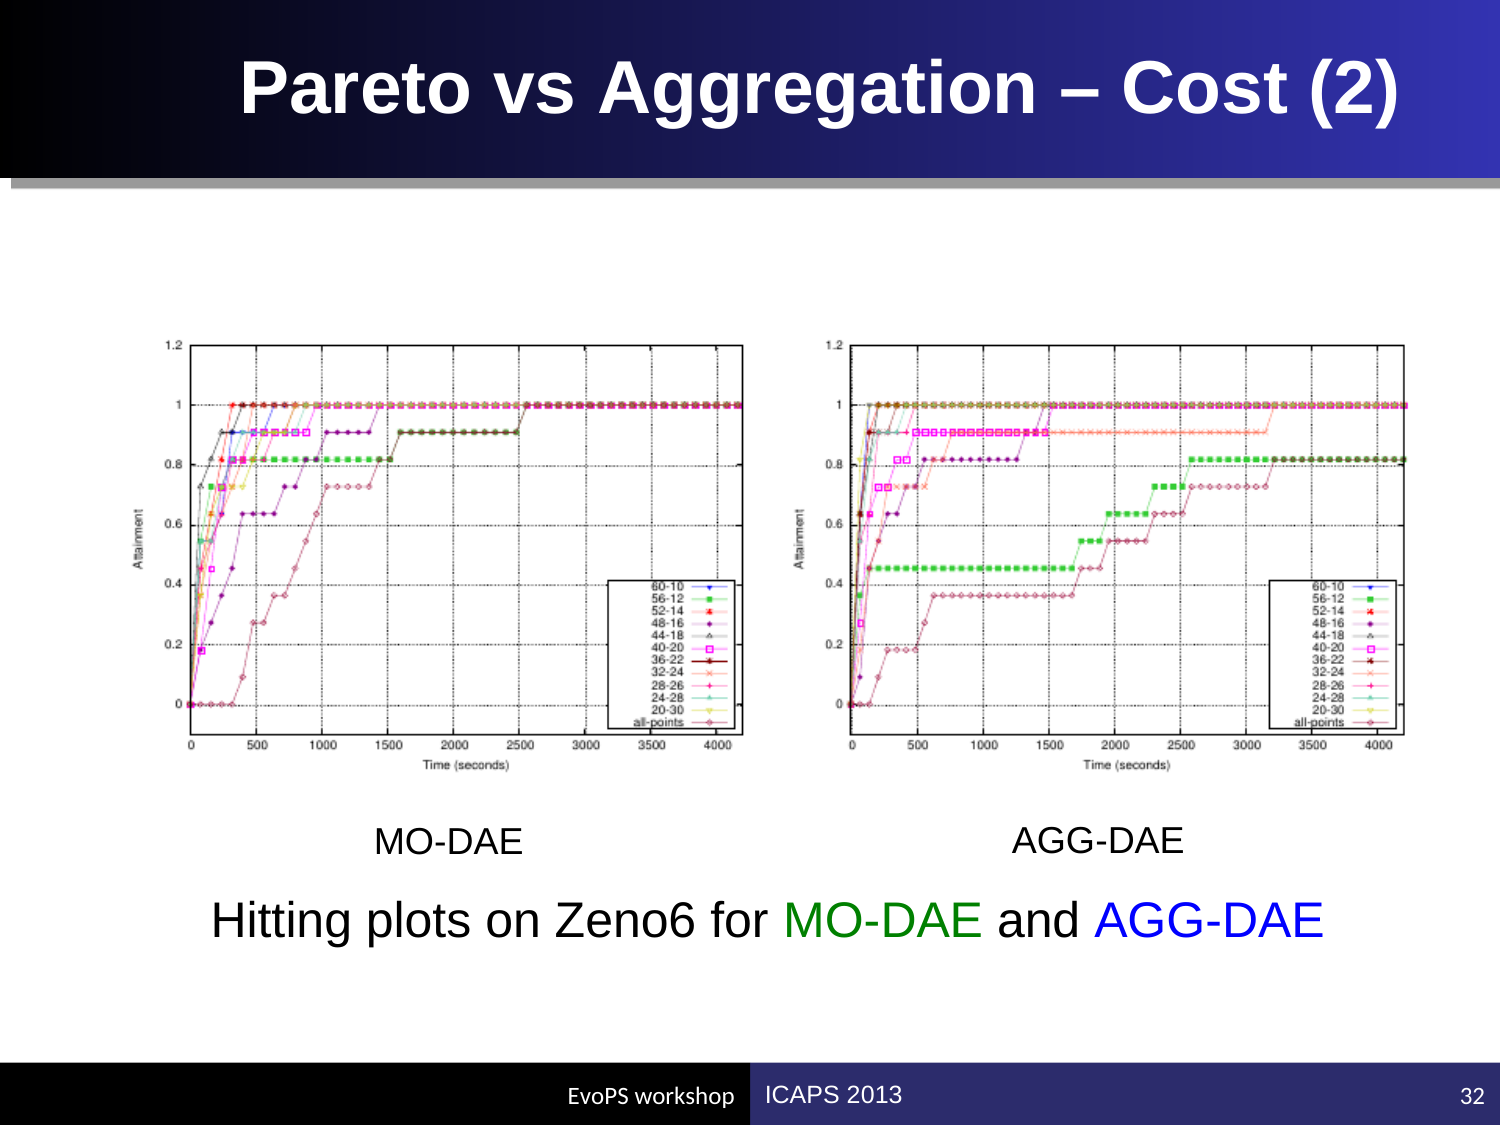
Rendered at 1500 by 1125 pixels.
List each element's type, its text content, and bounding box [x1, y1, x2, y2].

text_box MO-DAE [159, 809, 739, 870]
text_box AGG-DAE [809, 809, 1388, 869]
text_box Hitting plots on Zeno6 for MO-DAE and AGG-DAE [118, 879, 1418, 955]
text_box Pareto vs Aggregation – Cost (2) [224, 31, 1441, 137]
picture [115, 316, 1430, 780]
